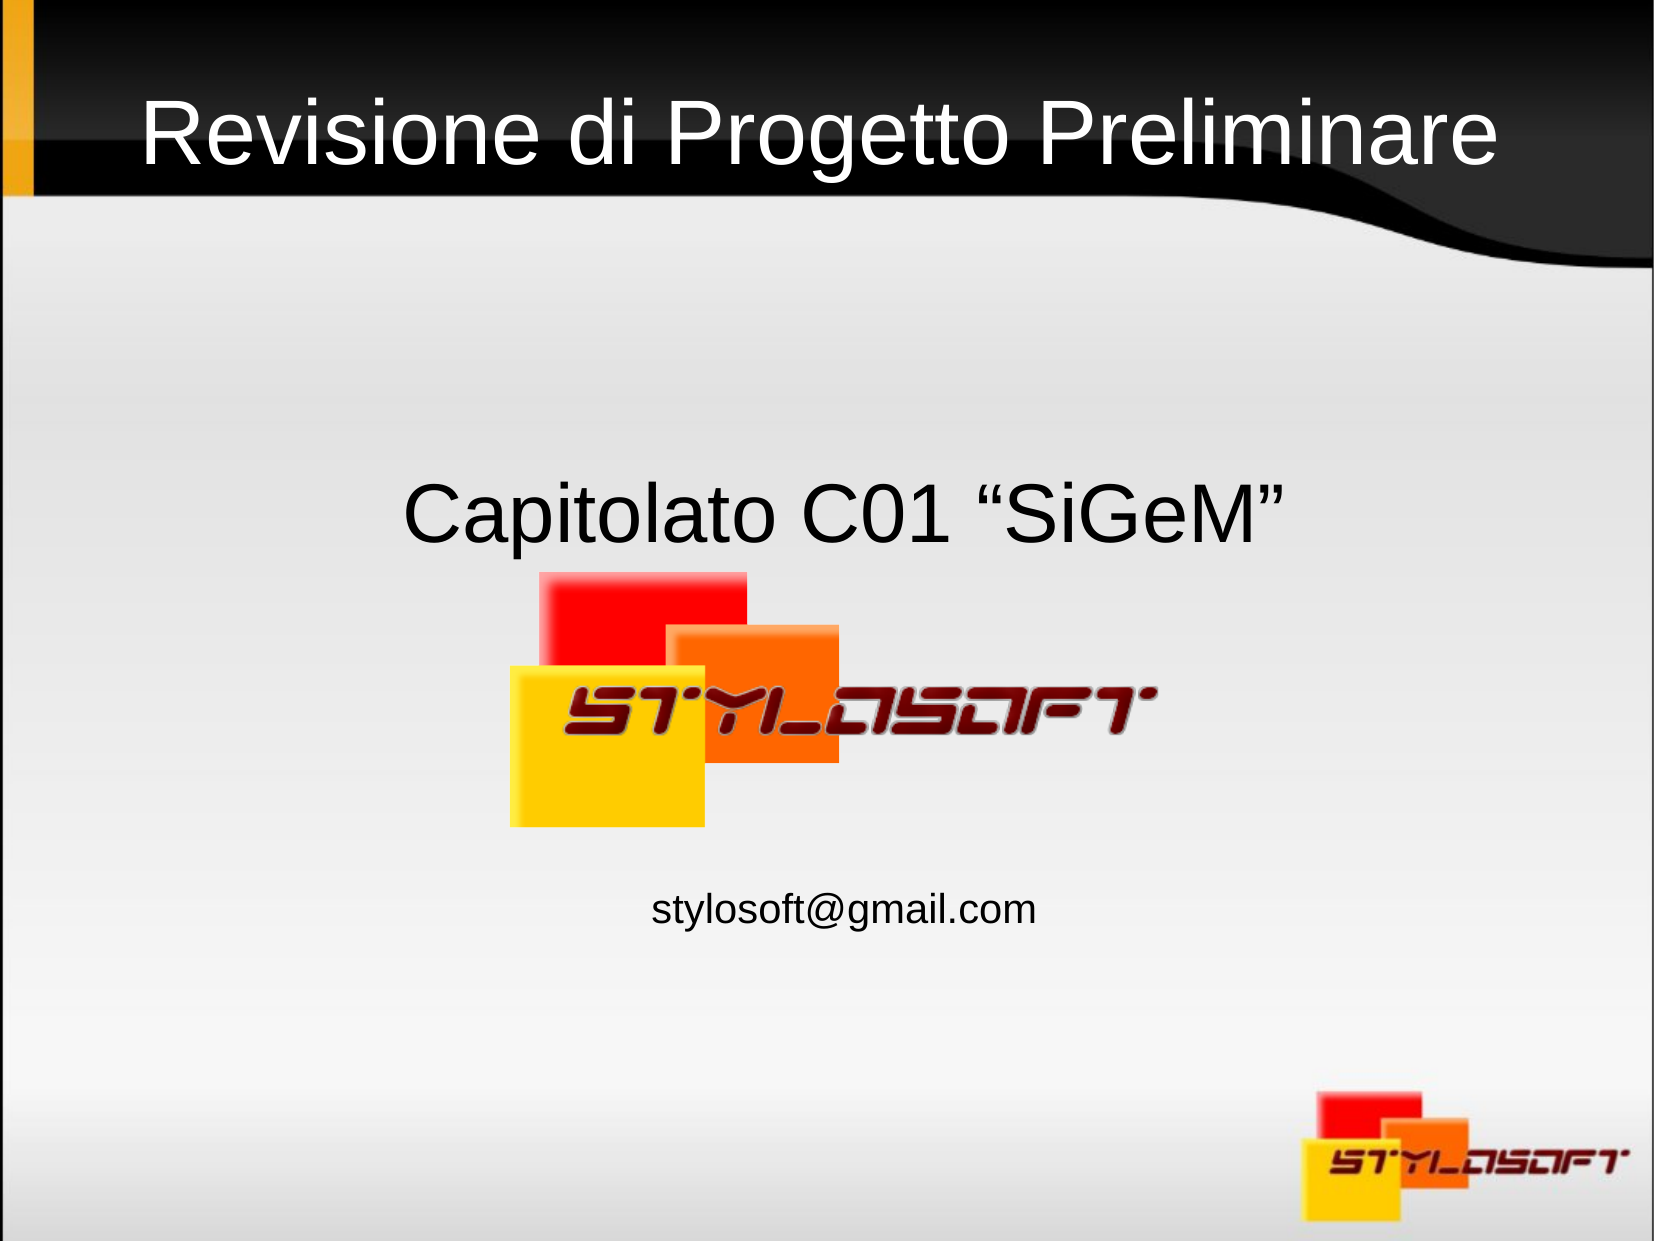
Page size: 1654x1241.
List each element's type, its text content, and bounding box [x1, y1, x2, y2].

title Revisione di Progetto Preliminare [76, 29, 1565, 237]
picture [0, 0, 1654, 1241]
subtitle Capitolato C01 “SiGeM” stylosoft@gmail.com [82, 290, 1571, 1109]
